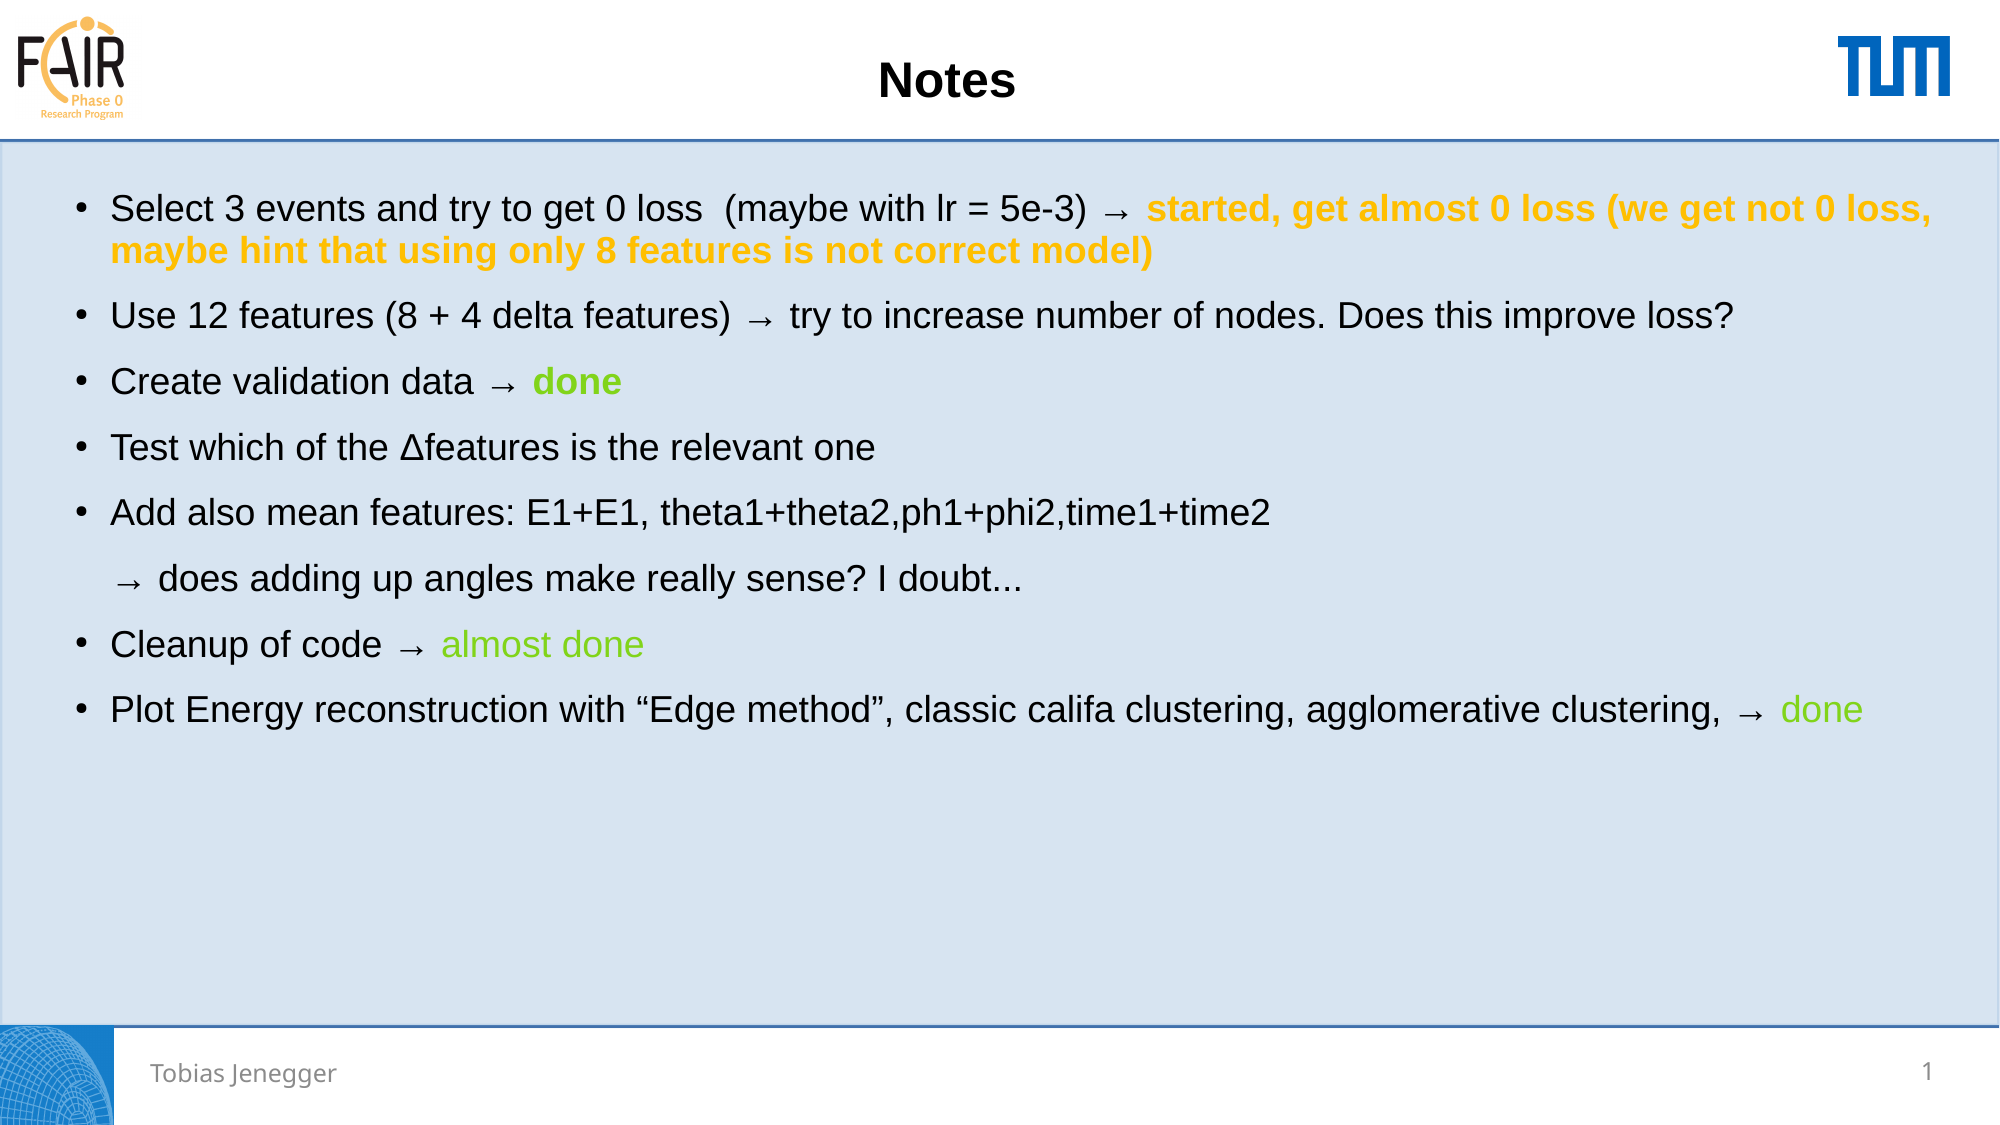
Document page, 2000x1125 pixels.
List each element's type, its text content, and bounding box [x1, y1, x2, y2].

text_box Notes [345, 45, 1561, 116]
picture [15, 15, 142, 120]
picture [1838, 36, 1950, 96]
text_box Select 3 events and try to get 0 loss (maybe with lr = 5e-3) → started, get almost 0 loss (we get not 0 loss, maybe hint that using only 8 features is not correct model) Use 12 features (8 + 4 delta features) → try to increase number of nodes. Does this improve loss? Create validation data → done Test which of the Δfeatures is the relevant one Add also mean features: E1+E1, theta1+theta2,ph1+phi2,time1+time2 → does adding up angles make really sense? I doubt... Cleanup of code → almost done Plot Energy reconstruction with “Edge method”, classic califa clustering, agglomerative clustering, → done [60, 179, 1966, 961]
picture [0, 1025, 114, 1125]
